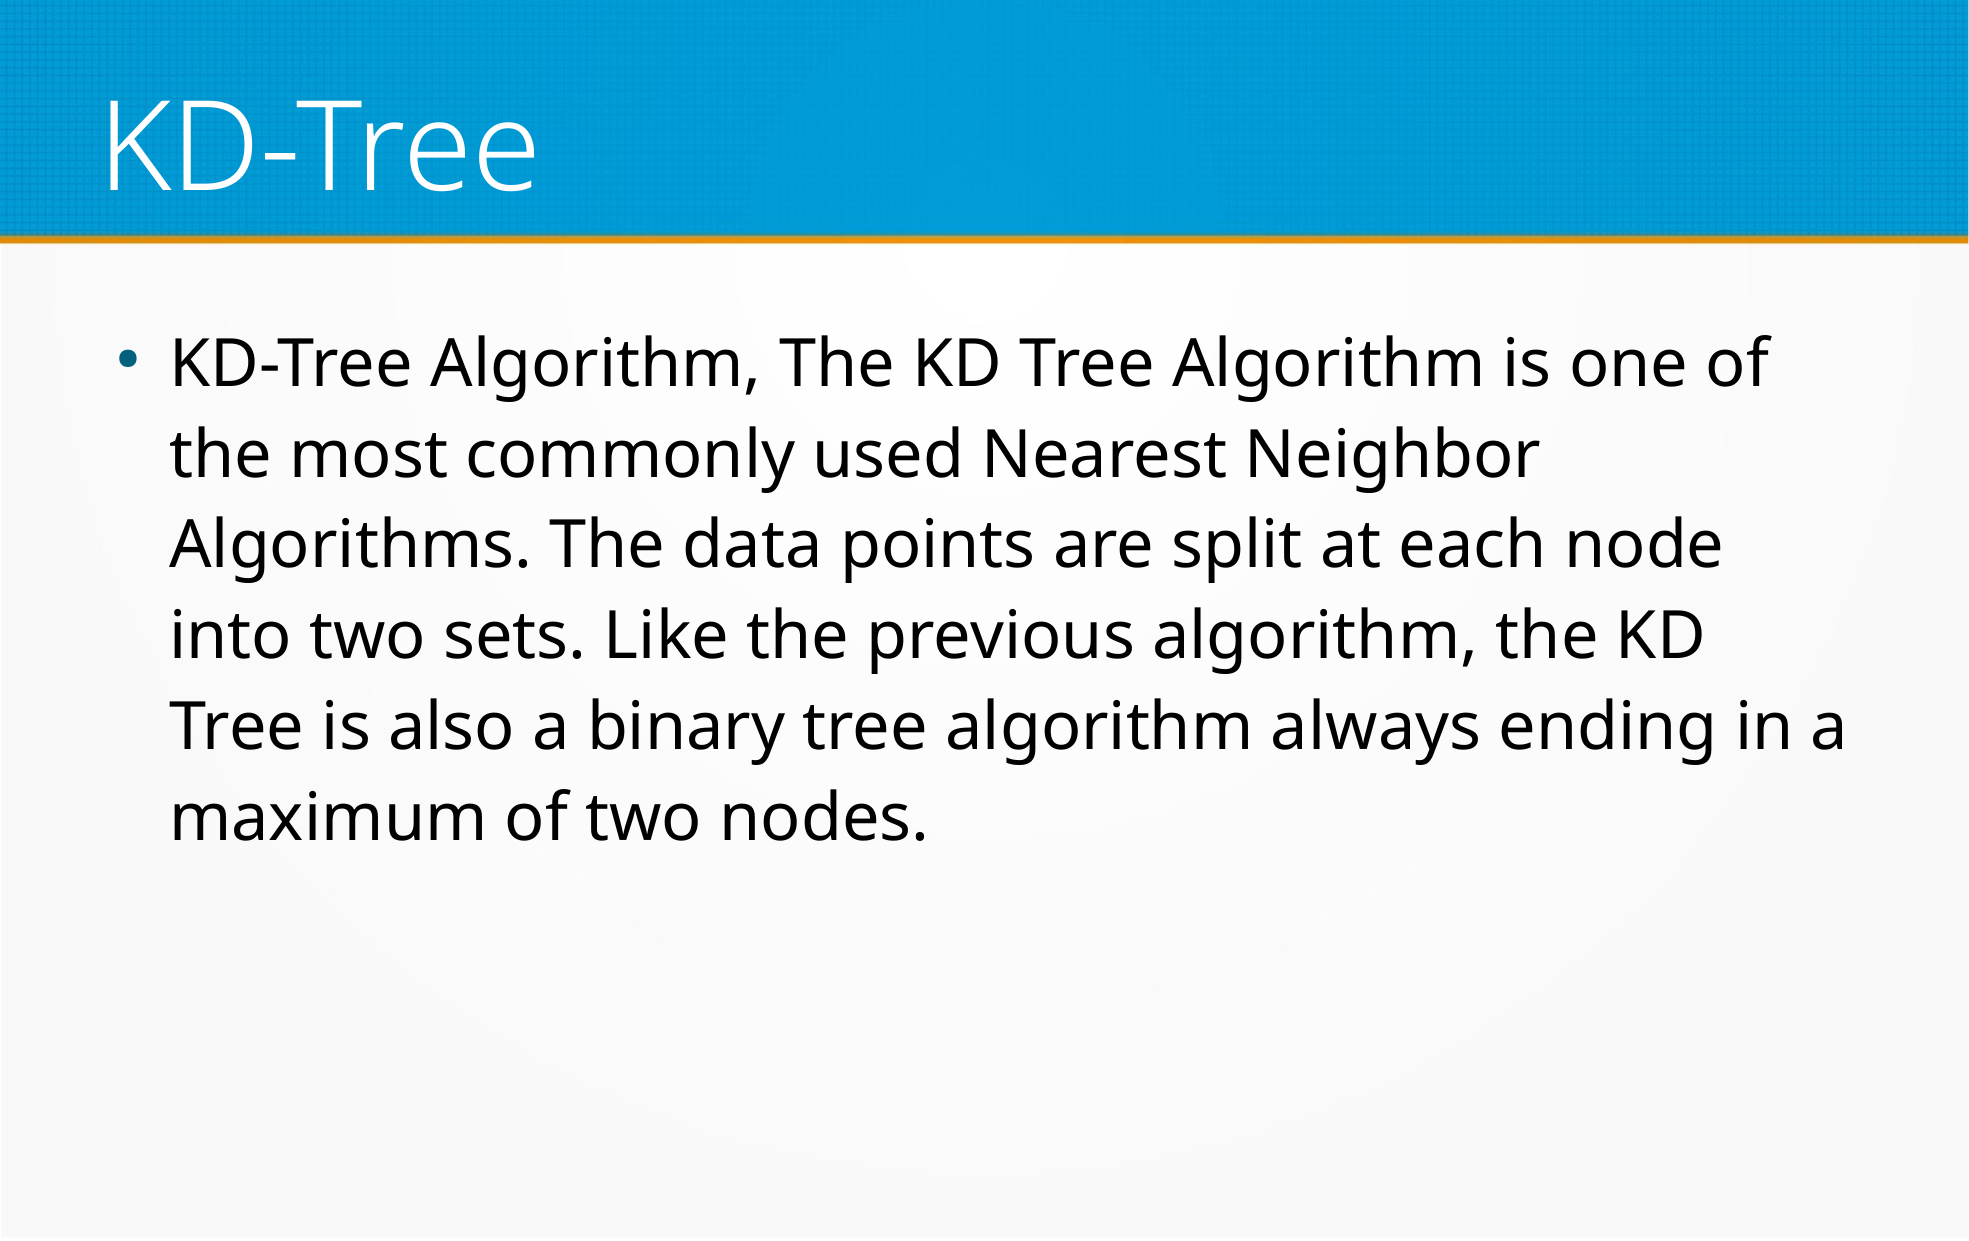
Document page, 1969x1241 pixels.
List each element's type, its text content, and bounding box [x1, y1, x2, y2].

list KD-Tree Algorithm, The KD Tree Algorithm is one of the most commonly used Nearest Neighbor Algorithms. The data points are split at each node into two sets. Like the previous algorithm, the KD Tree is also a binary tree algorithm always ending in a maximum of two nodes. [98, 315, 1861, 1081]
title KD-Tree [98, 19, 1870, 227]
picture [0, 233, 1969, 1241]
